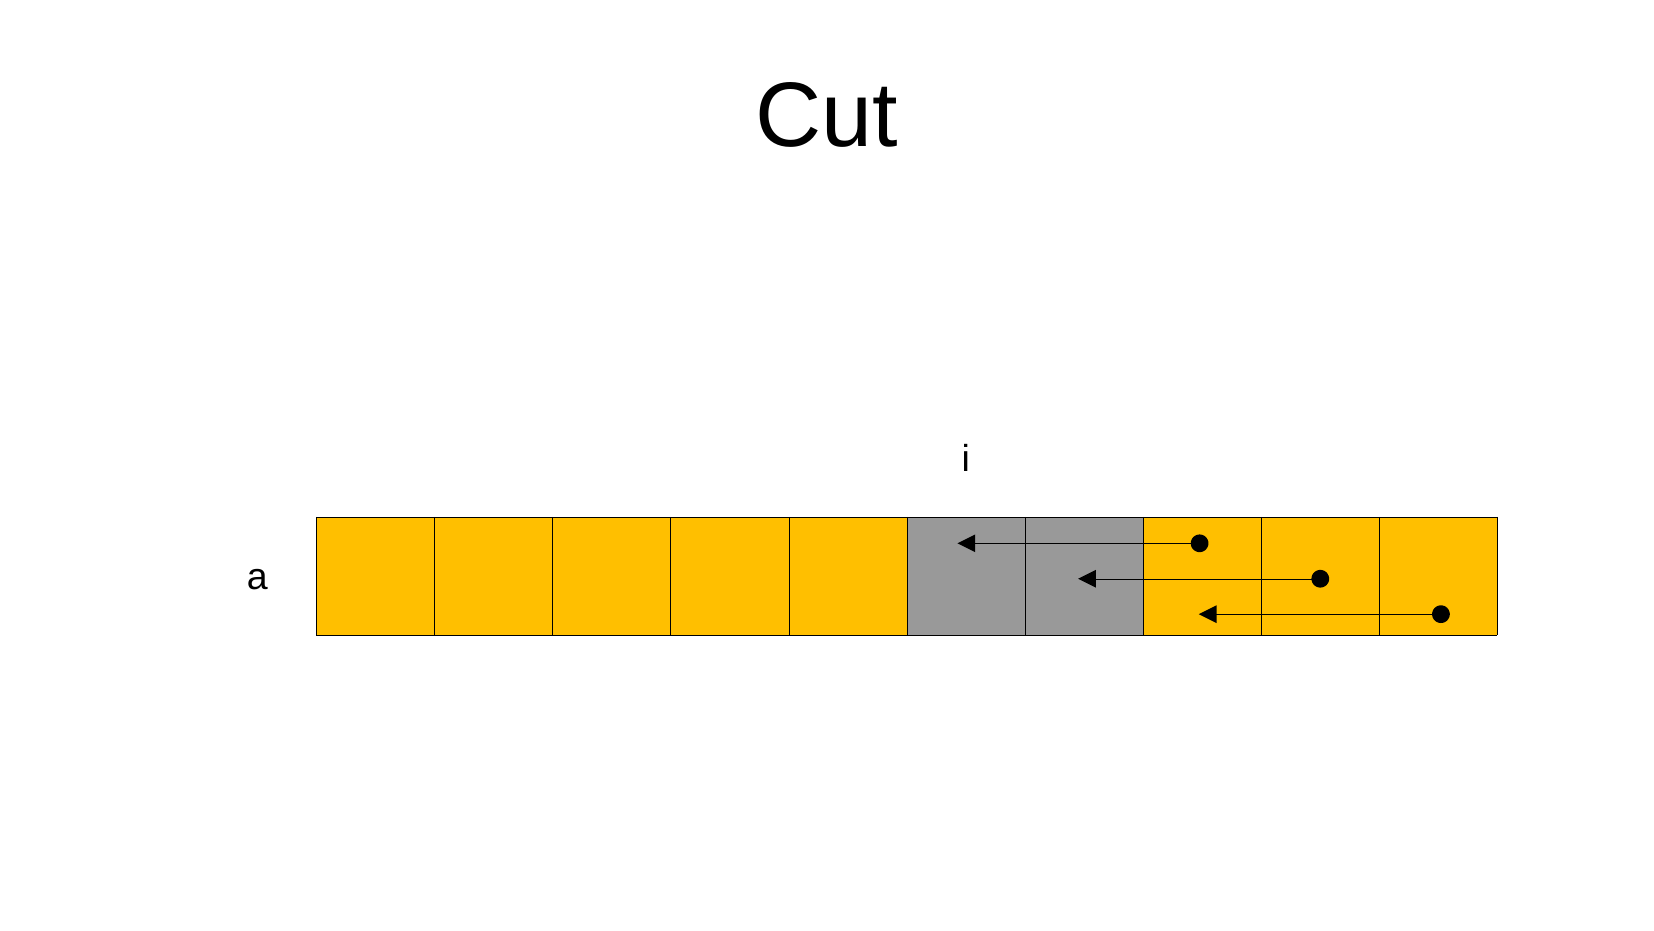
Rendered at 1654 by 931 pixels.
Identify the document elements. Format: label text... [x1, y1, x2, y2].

table_cell [907, 281, 1025, 399]
table_cell [1262, 518, 1379, 614]
table_cell [671, 636, 789, 753]
table_cell [316, 399, 434, 517]
table_cell [435, 518, 552, 635]
title Cut [82, 37, 1571, 193]
table_header [671, 193, 789, 281]
table_cell [1261, 399, 1379, 517]
table_cell [317, 518, 434, 635]
table_cell [790, 518, 907, 635]
table_cell [316, 281, 434, 399]
table_header [907, 193, 1025, 281]
table_cell [789, 399, 907, 517]
table_header [1025, 193, 1143, 281]
table_cell [1379, 636, 1497, 753]
table_cell [553, 518, 670, 635]
table_cell [1143, 399, 1261, 517]
table_cell [1379, 399, 1497, 517]
table_header [1261, 193, 1379, 281]
table_cell [908, 518, 1025, 635]
table_cell [1025, 636, 1143, 753]
table_cell [1026, 518, 1143, 543]
table_cell i [907, 399, 1025, 517]
table_cell [1261, 281, 1379, 399]
table_header [198, 193, 316, 281]
table_header [1379, 193, 1497, 281]
table_header [552, 193, 671, 281]
table_cell [552, 636, 671, 753]
table_cell [552, 399, 671, 517]
table_cell [1025, 281, 1143, 399]
table_cell [671, 518, 789, 635]
table_header [1143, 193, 1261, 281]
table_cell [316, 636, 434, 753]
table_header [789, 193, 907, 281]
table_cell [1143, 281, 1261, 399]
table_cell [434, 399, 552, 517]
table_cell [1144, 580, 1261, 635]
table_header [434, 193, 552, 281]
table_cell [434, 636, 552, 753]
table_header [316, 193, 434, 281]
table_cell [1261, 636, 1379, 753]
table_cell [1025, 399, 1143, 517]
table_cell [1143, 636, 1261, 753]
table_cell [198, 281, 316, 399]
table_cell [789, 281, 907, 399]
table_cell [1144, 518, 1261, 579]
table_cell [671, 281, 789, 399]
table_cell [552, 281, 671, 399]
table_cell a [198, 517, 316, 635]
table_cell [1262, 615, 1379, 635]
table_cell [1026, 544, 1143, 635]
table_cell [198, 635, 316, 753]
table_cell [907, 636, 1025, 753]
table_cell [671, 399, 789, 517]
table_cell [1379, 281, 1497, 399]
table_cell [789, 636, 907, 753]
table_cell [198, 399, 316, 517]
table_cell [1380, 518, 1497, 635]
table_cell [434, 281, 552, 399]
